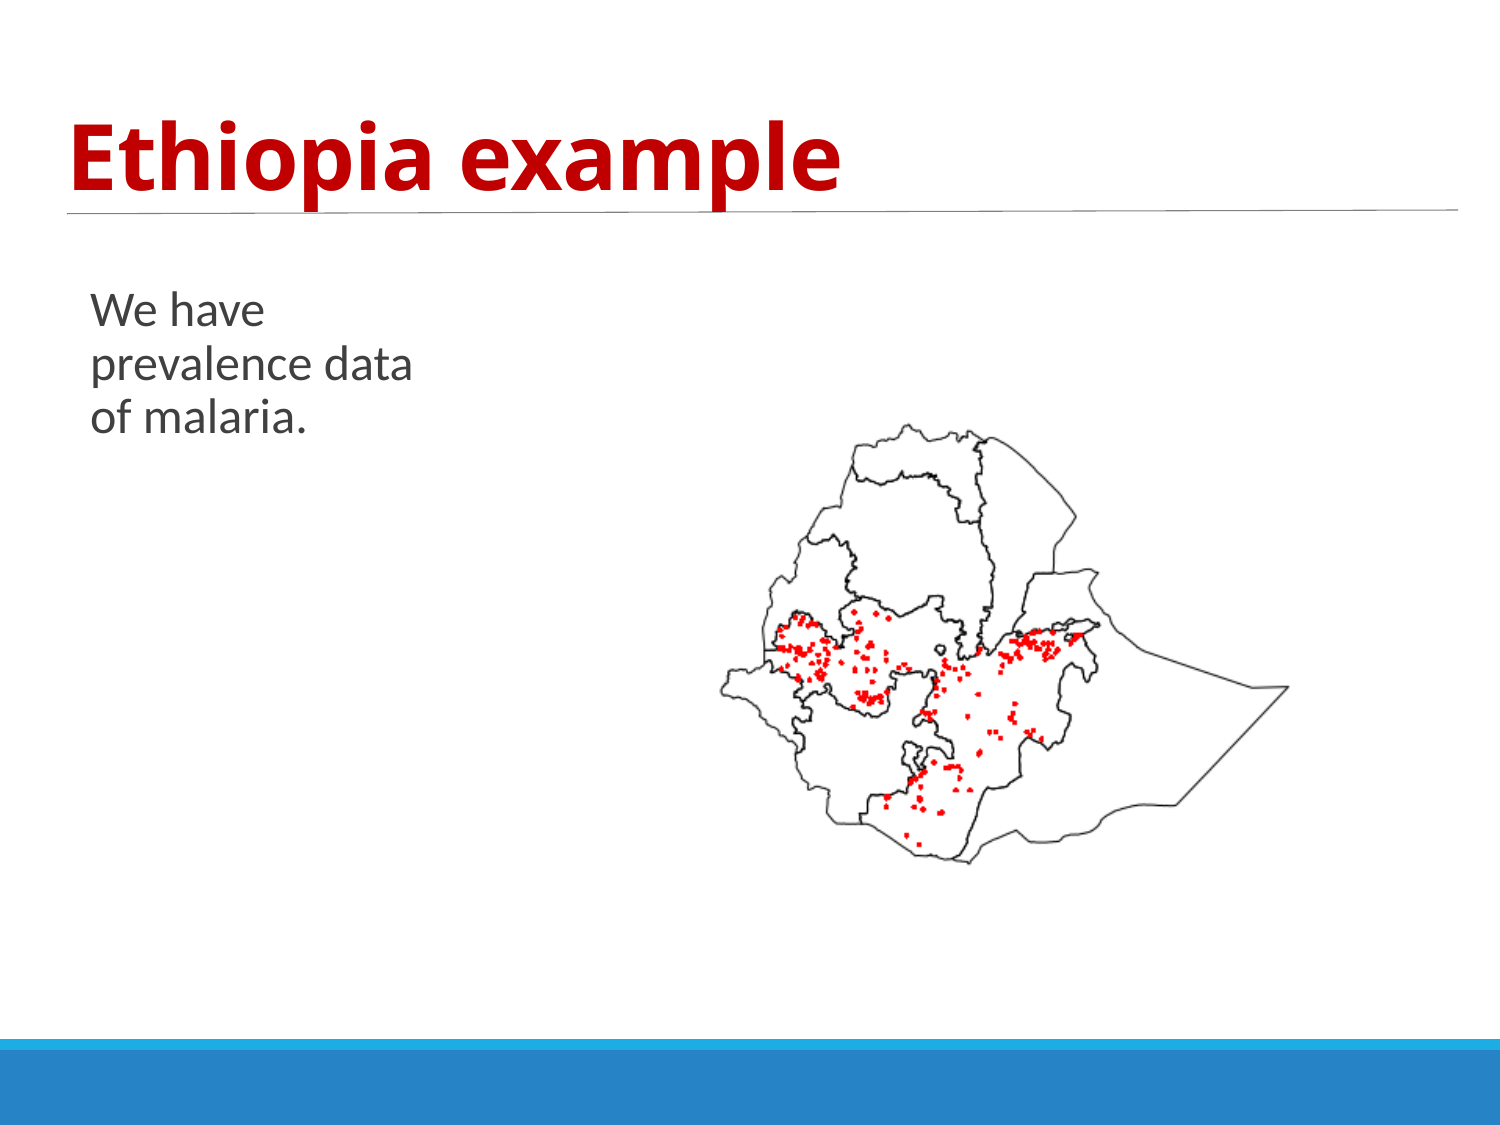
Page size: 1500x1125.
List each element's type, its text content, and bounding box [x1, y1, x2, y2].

list We have prevalence data of malaria. [75, 275, 466, 961]
title Ethiopia example [66, 59, 1475, 258]
picture [449, 284, 1500, 1036]
